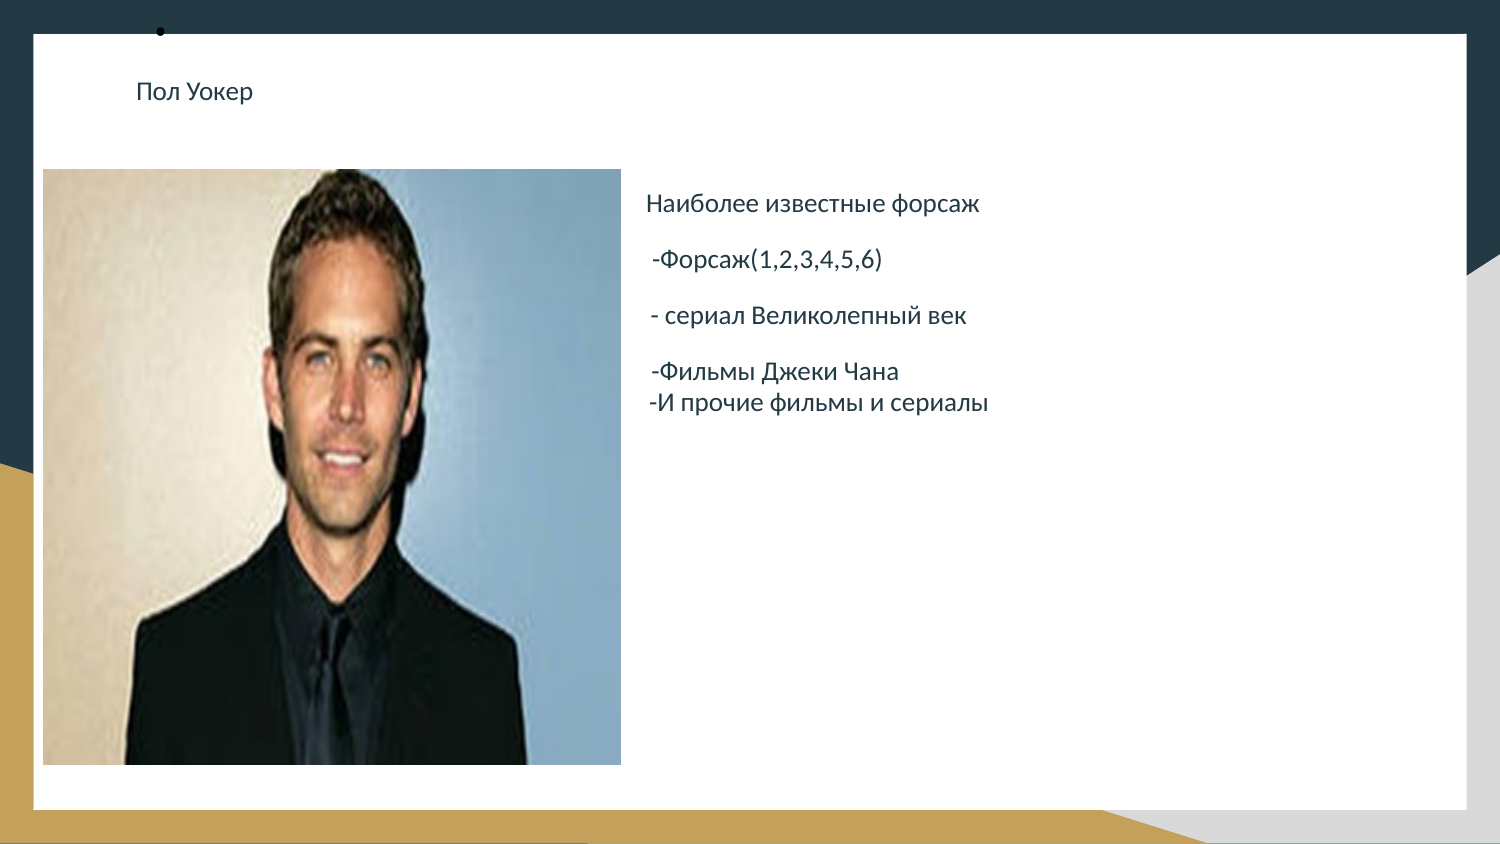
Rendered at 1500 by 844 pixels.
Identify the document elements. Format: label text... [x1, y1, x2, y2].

list Пол Уокер Наиболее известные форсаж -Форсаж(1,2,3,4,5,6) Тт - сериал Великолепный век - -Фильмы Джеки Чана -И прочие фильмы и сериалы -форсаэ [121, 61, 1353, 783]
picture [43, 169, 621, 765]
title . [121, 0, 1353, 61]
